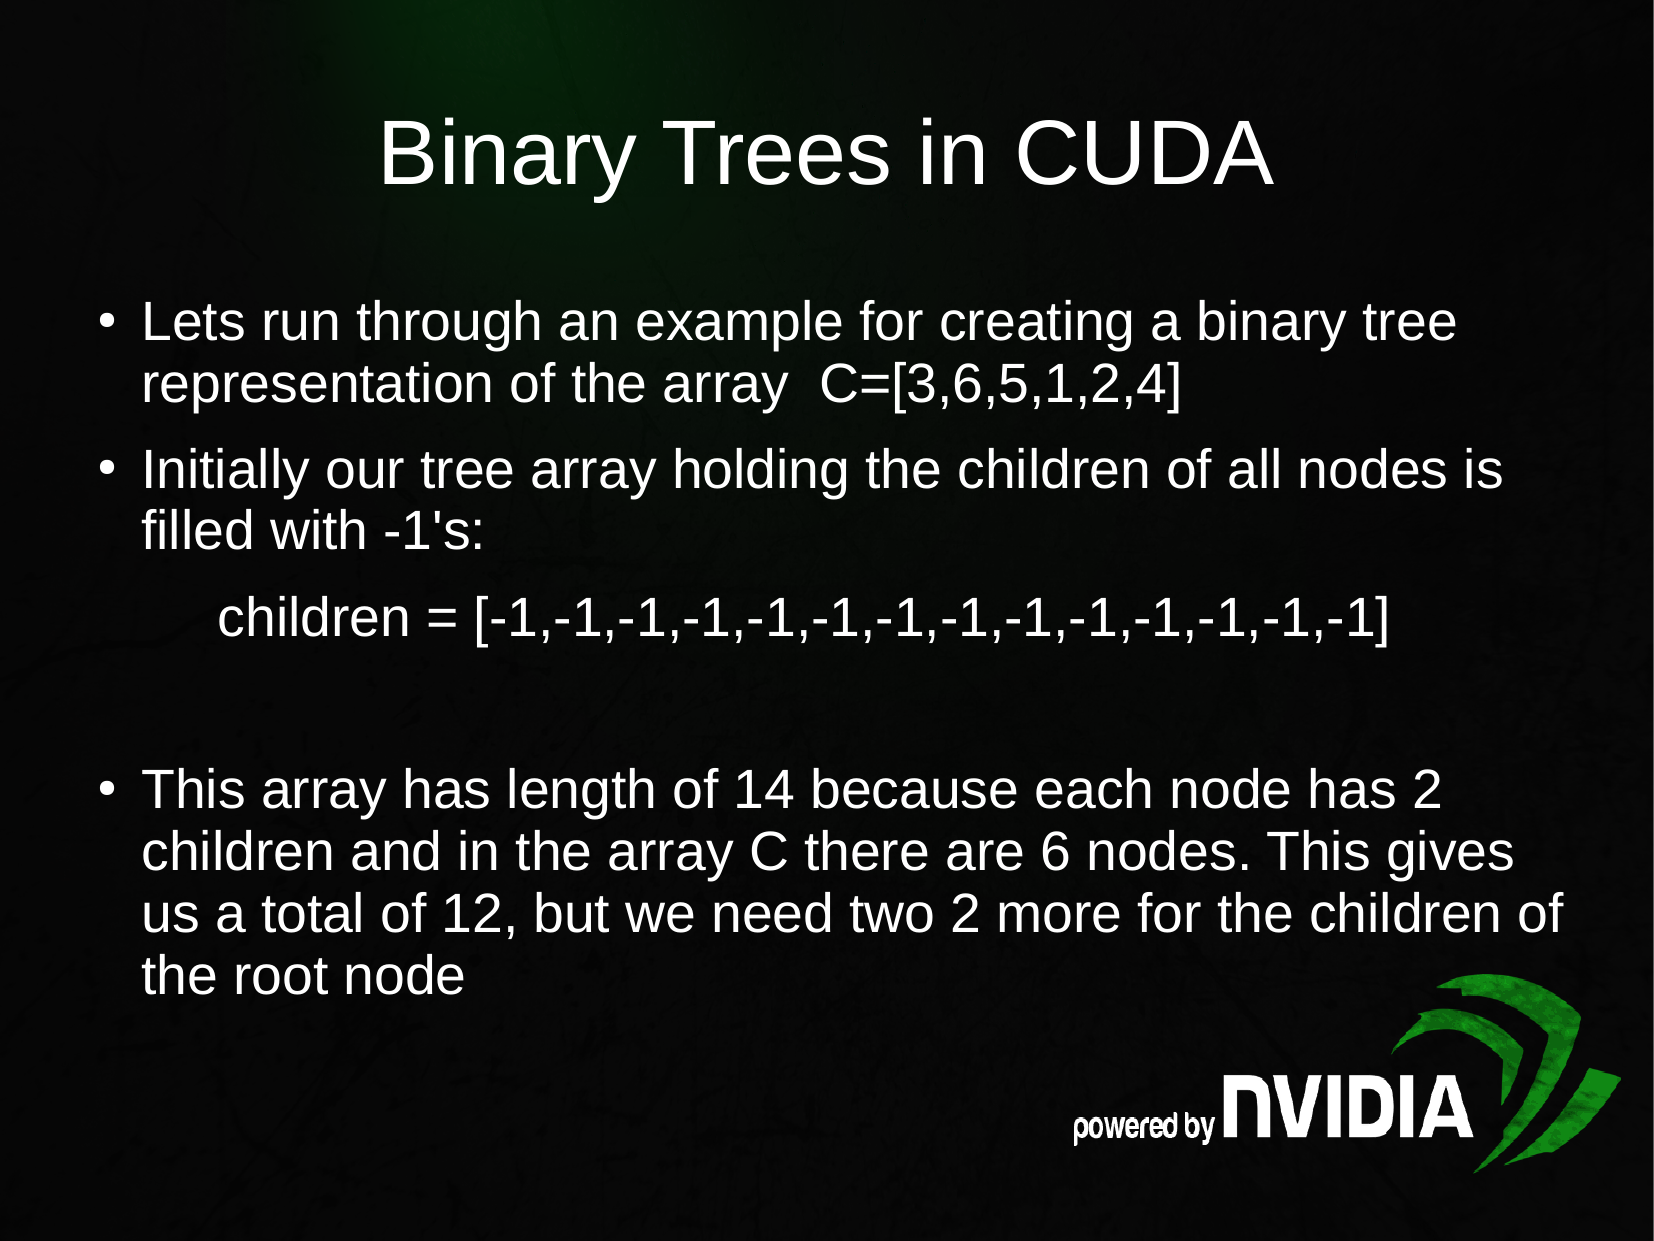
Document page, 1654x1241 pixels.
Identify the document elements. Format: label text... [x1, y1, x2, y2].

list Lets run through an example for creating a binary tree representation of the array C=[3,6,5,1,2,4] Initially our tree array holding the children of all nodes is filled with -1's: children = [-1,-1,-1,-1,-1,-1,-1,-1,-1,-1,-1,-1,-1,-1] This array has length of 14 because each node has 2 children and in the array C there are 6 nodes. This gives us a total of 12, but we need two 2 more for the children of the root node [82, 290, 1571, 1010]
picture [0, 0, 1654, 1241]
title Binary Trees in CUDA [82, 49, 1571, 257]
